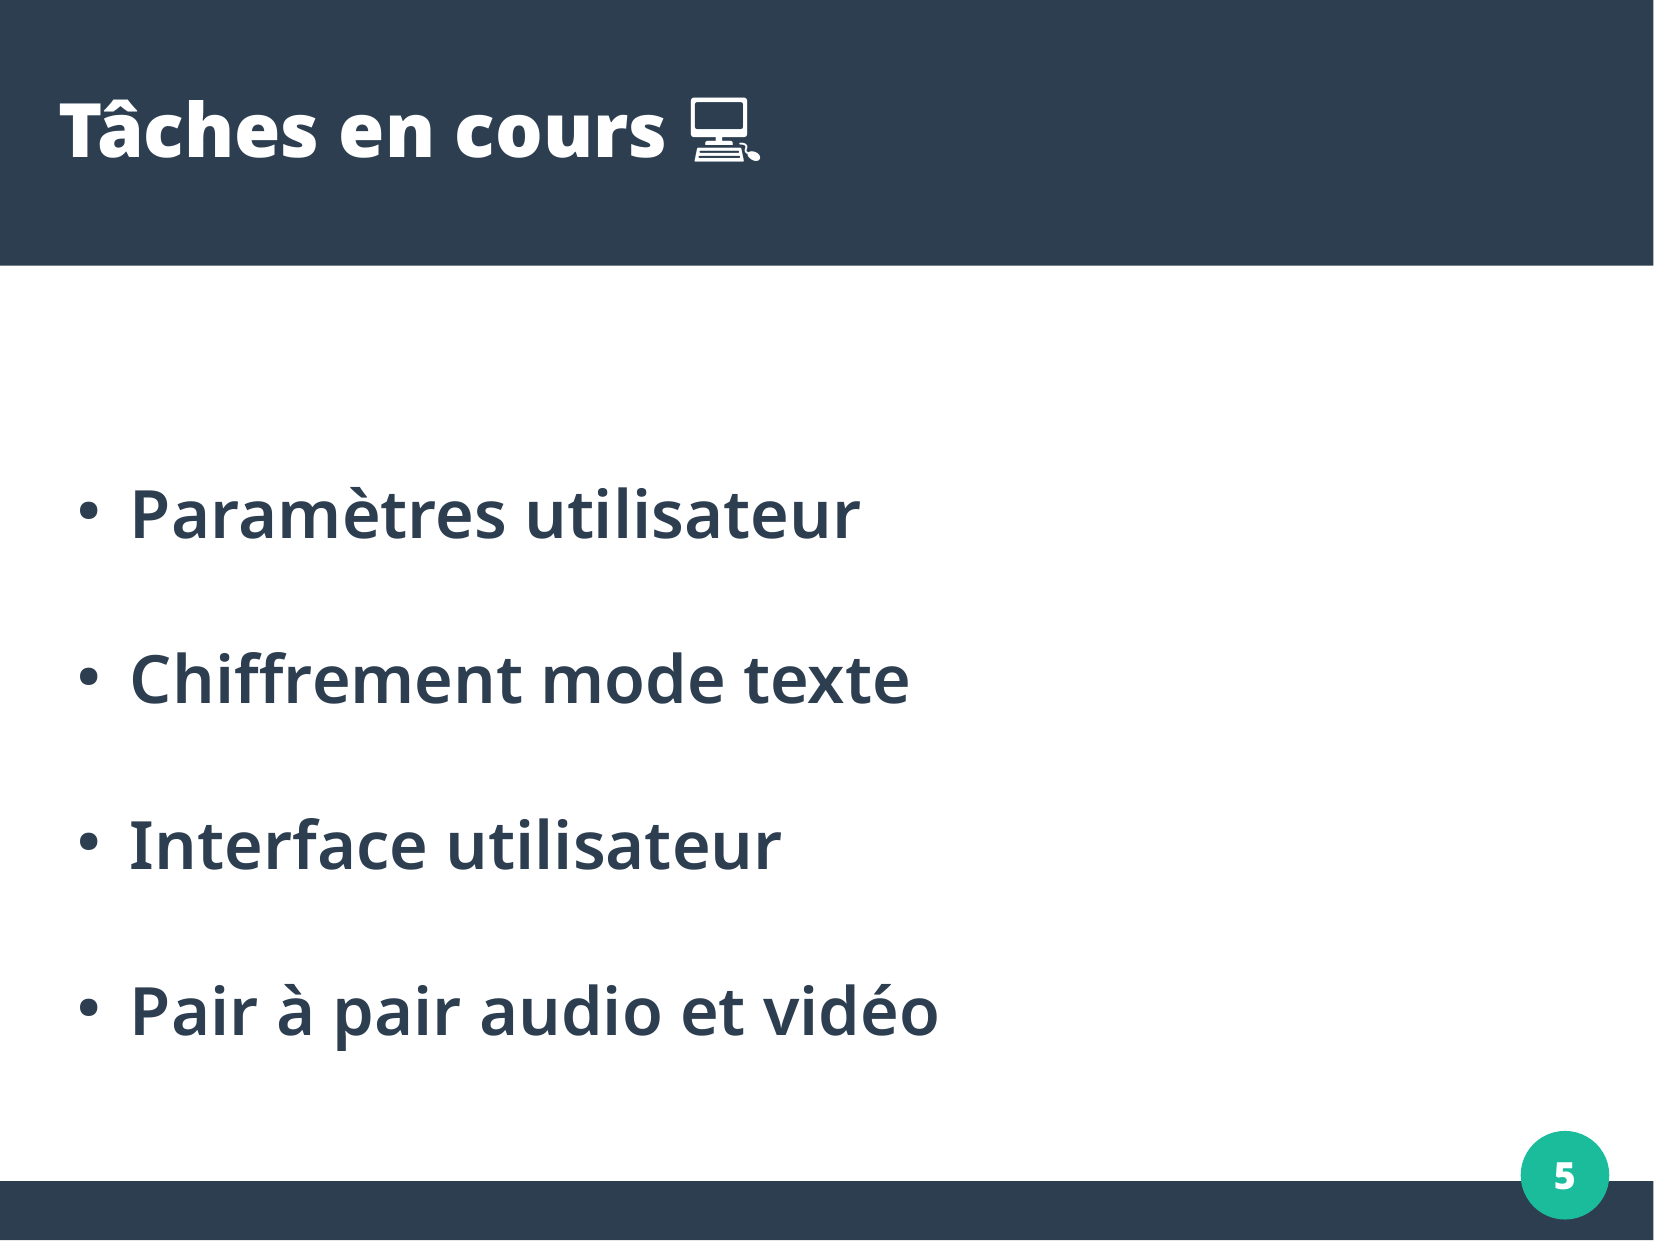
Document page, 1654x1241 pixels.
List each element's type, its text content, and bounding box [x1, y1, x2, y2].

list Paramètres utilisateur Chiffrement mode texte Interface utilisateur Pair à pair audio et vidéo [59, 324, 1595, 1152]
title Tâches en cours 💻 [59, 49, 1595, 207]
